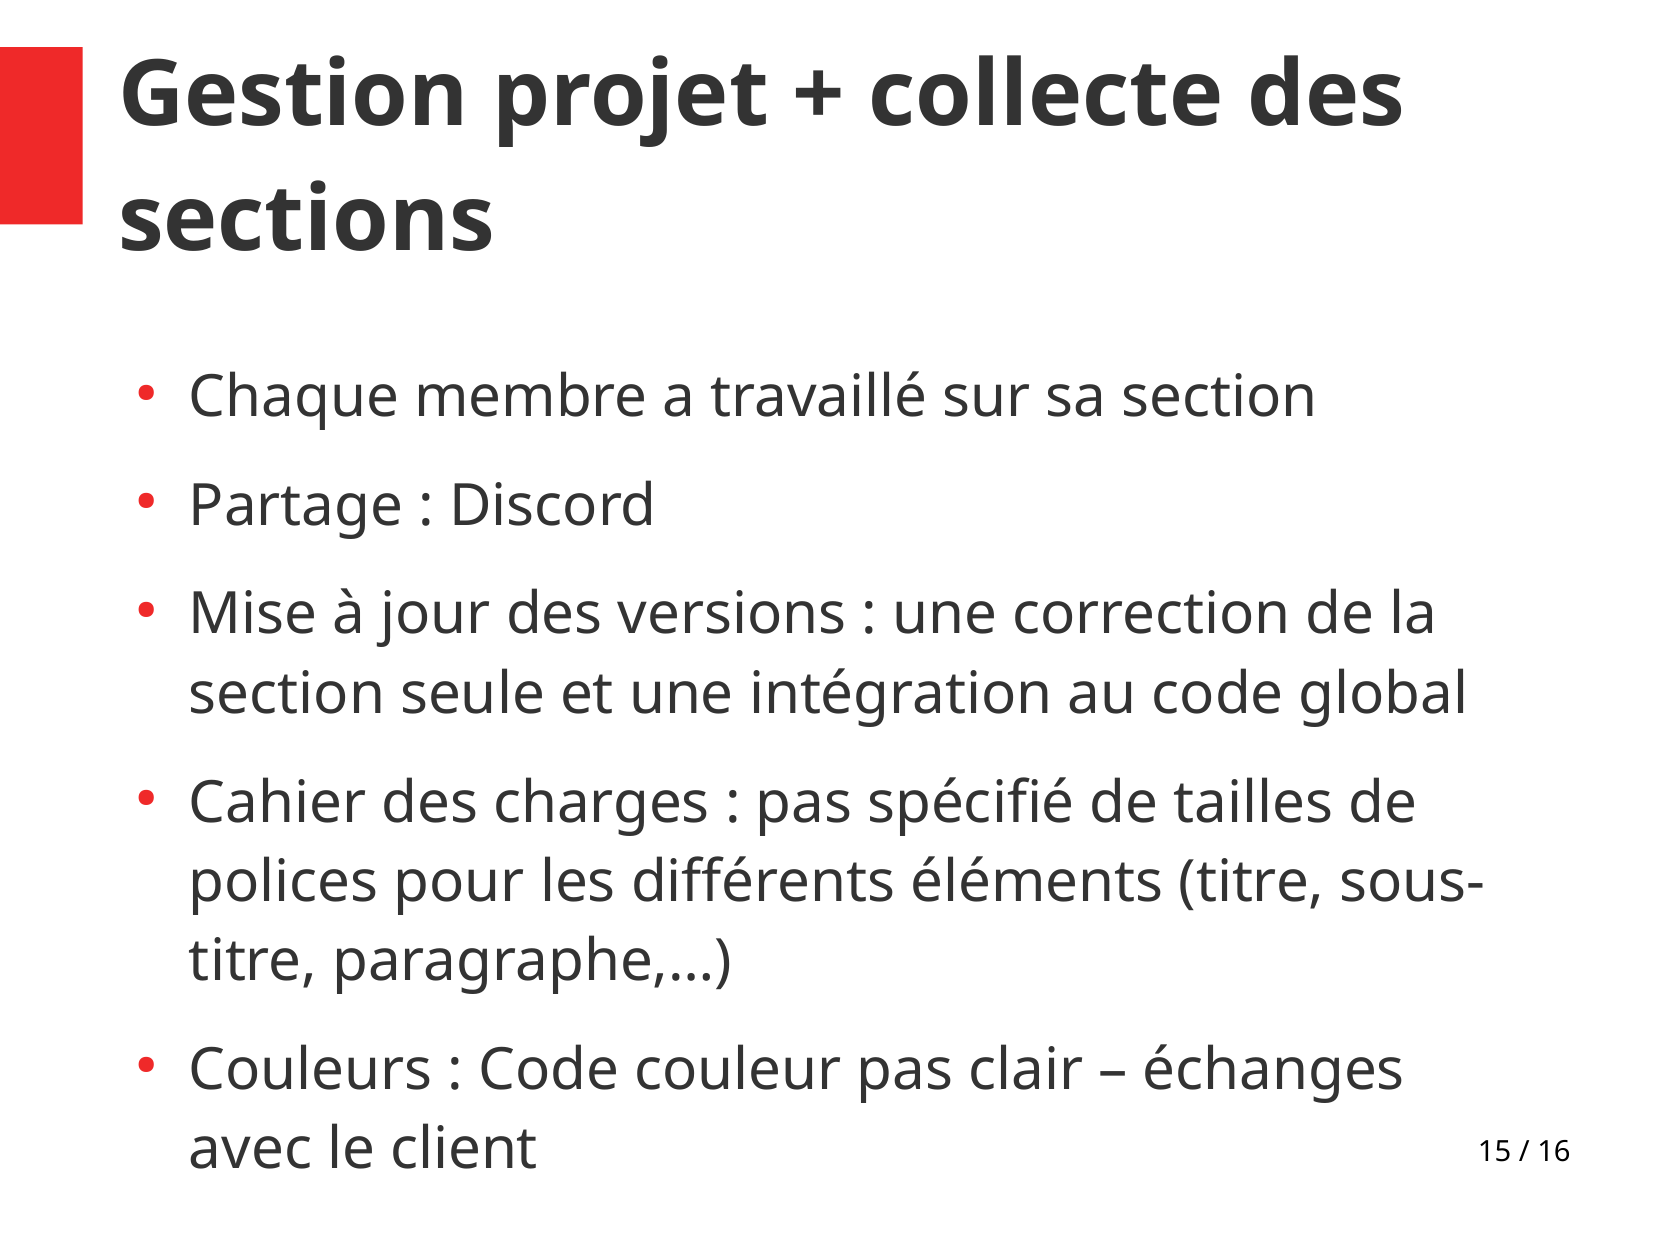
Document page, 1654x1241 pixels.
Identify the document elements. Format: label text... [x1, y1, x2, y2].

title Gestion projet + collecte des sections [118, 45, 1571, 260]
list Chaque membre a travaillé sur sa section Partage : Discord Mise à jour des versions : une correction de la section seule et une intégration au code global Cahier des charges : pas spécifié de tailles de polices pour les différents éléments (titre, sous-titre, paragraphe,…) Couleurs : Code couleur pas clair – échanges avec le client [118, 354, 1536, 698]
